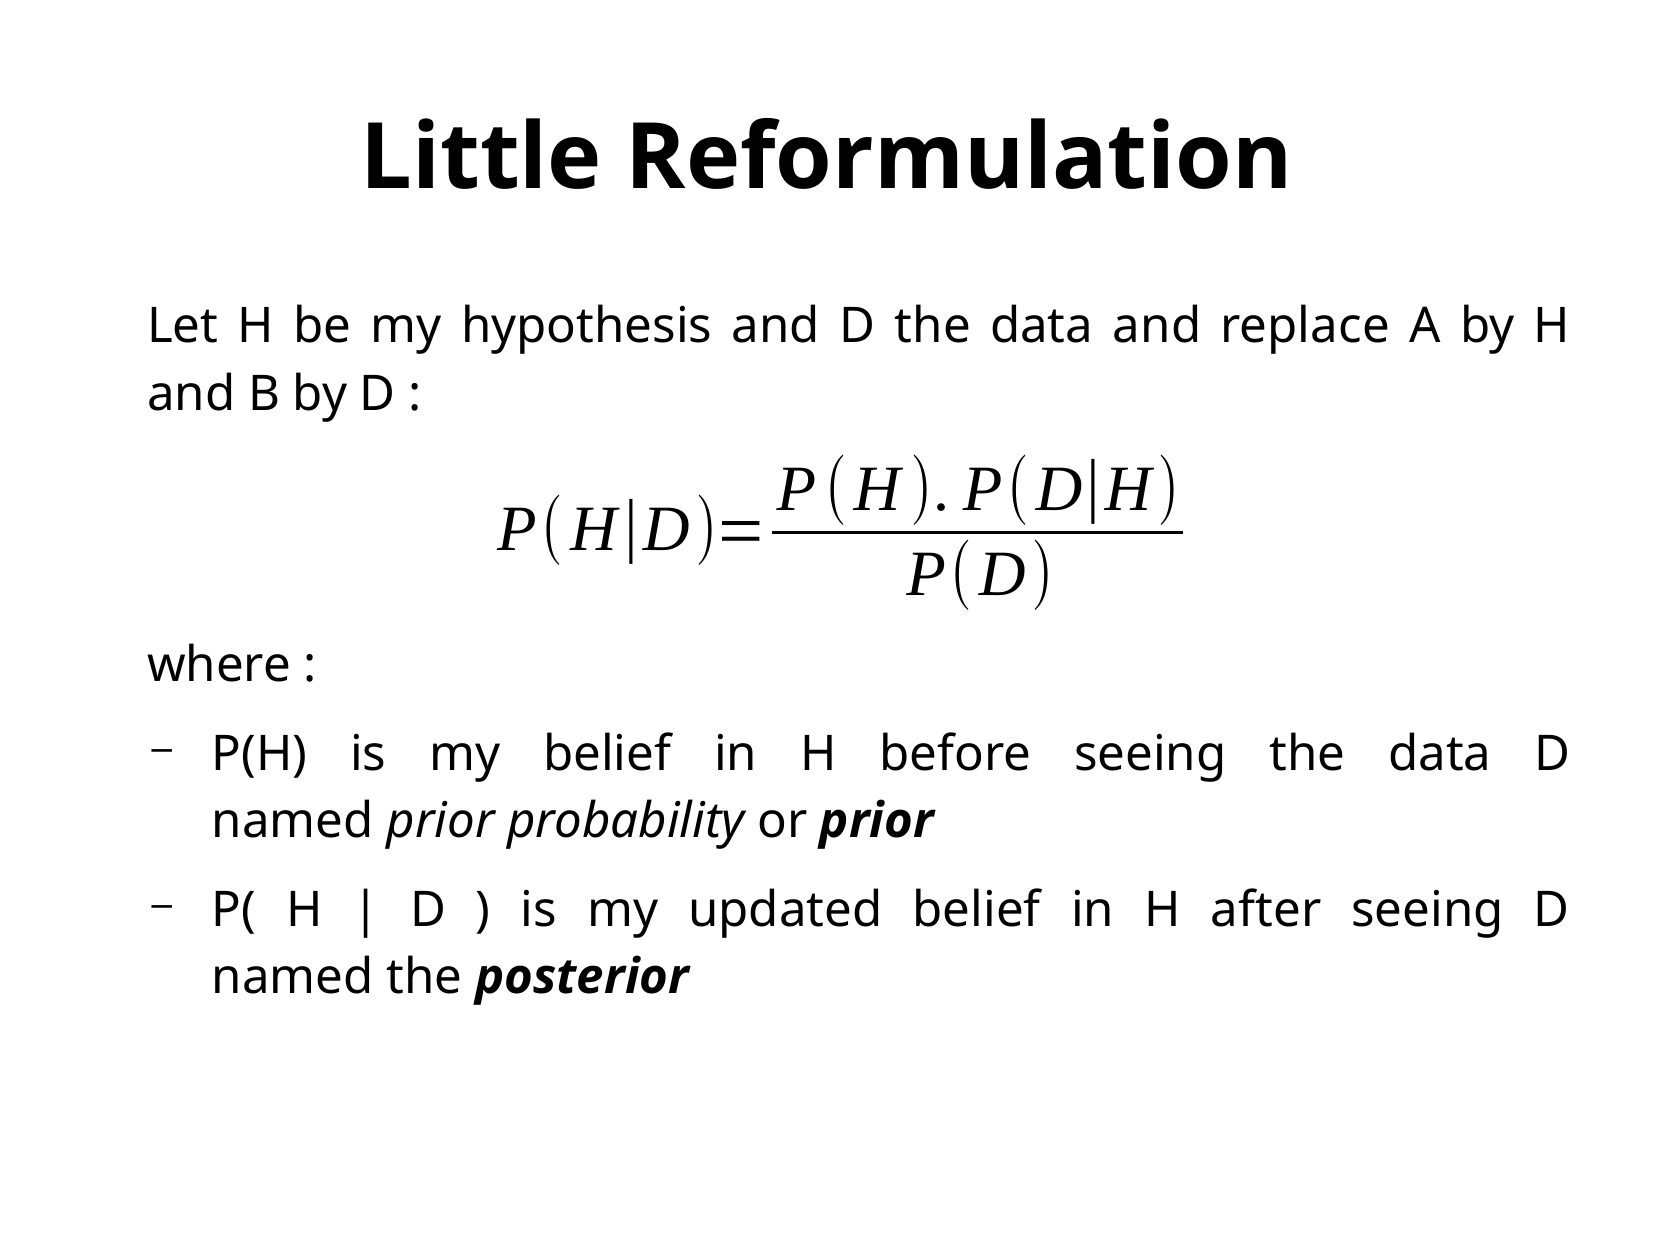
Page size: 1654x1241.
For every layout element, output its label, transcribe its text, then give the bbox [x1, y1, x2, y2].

chart [476, 450, 1201, 616]
list Let H be my hypothesis and D the data and replace A by H and B by D : where : P(H) is my belief in H before seeing the data D named prior probability or prior P( H | D ) is my updated belief in H after seeing D named the posterior [82, 290, 1571, 1010]
title Little Reformulation [82, 49, 1571, 257]
